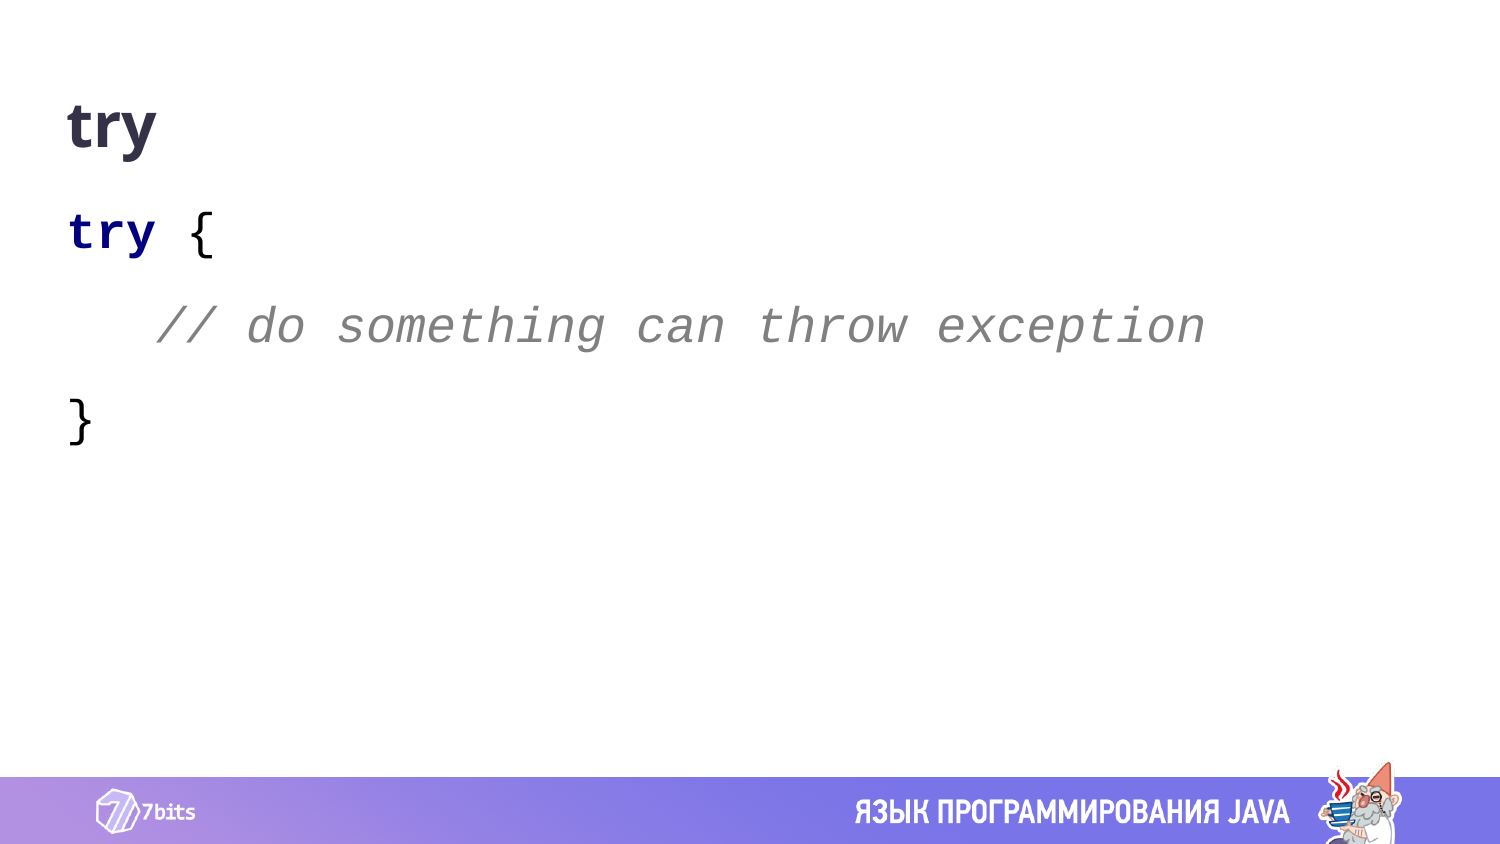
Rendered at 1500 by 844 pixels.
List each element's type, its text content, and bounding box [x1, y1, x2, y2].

picture [0, 717, 1500, 844]
list try { // do something can throw exception } [51, 184, 1449, 745]
title try [51, 69, 1449, 164]
